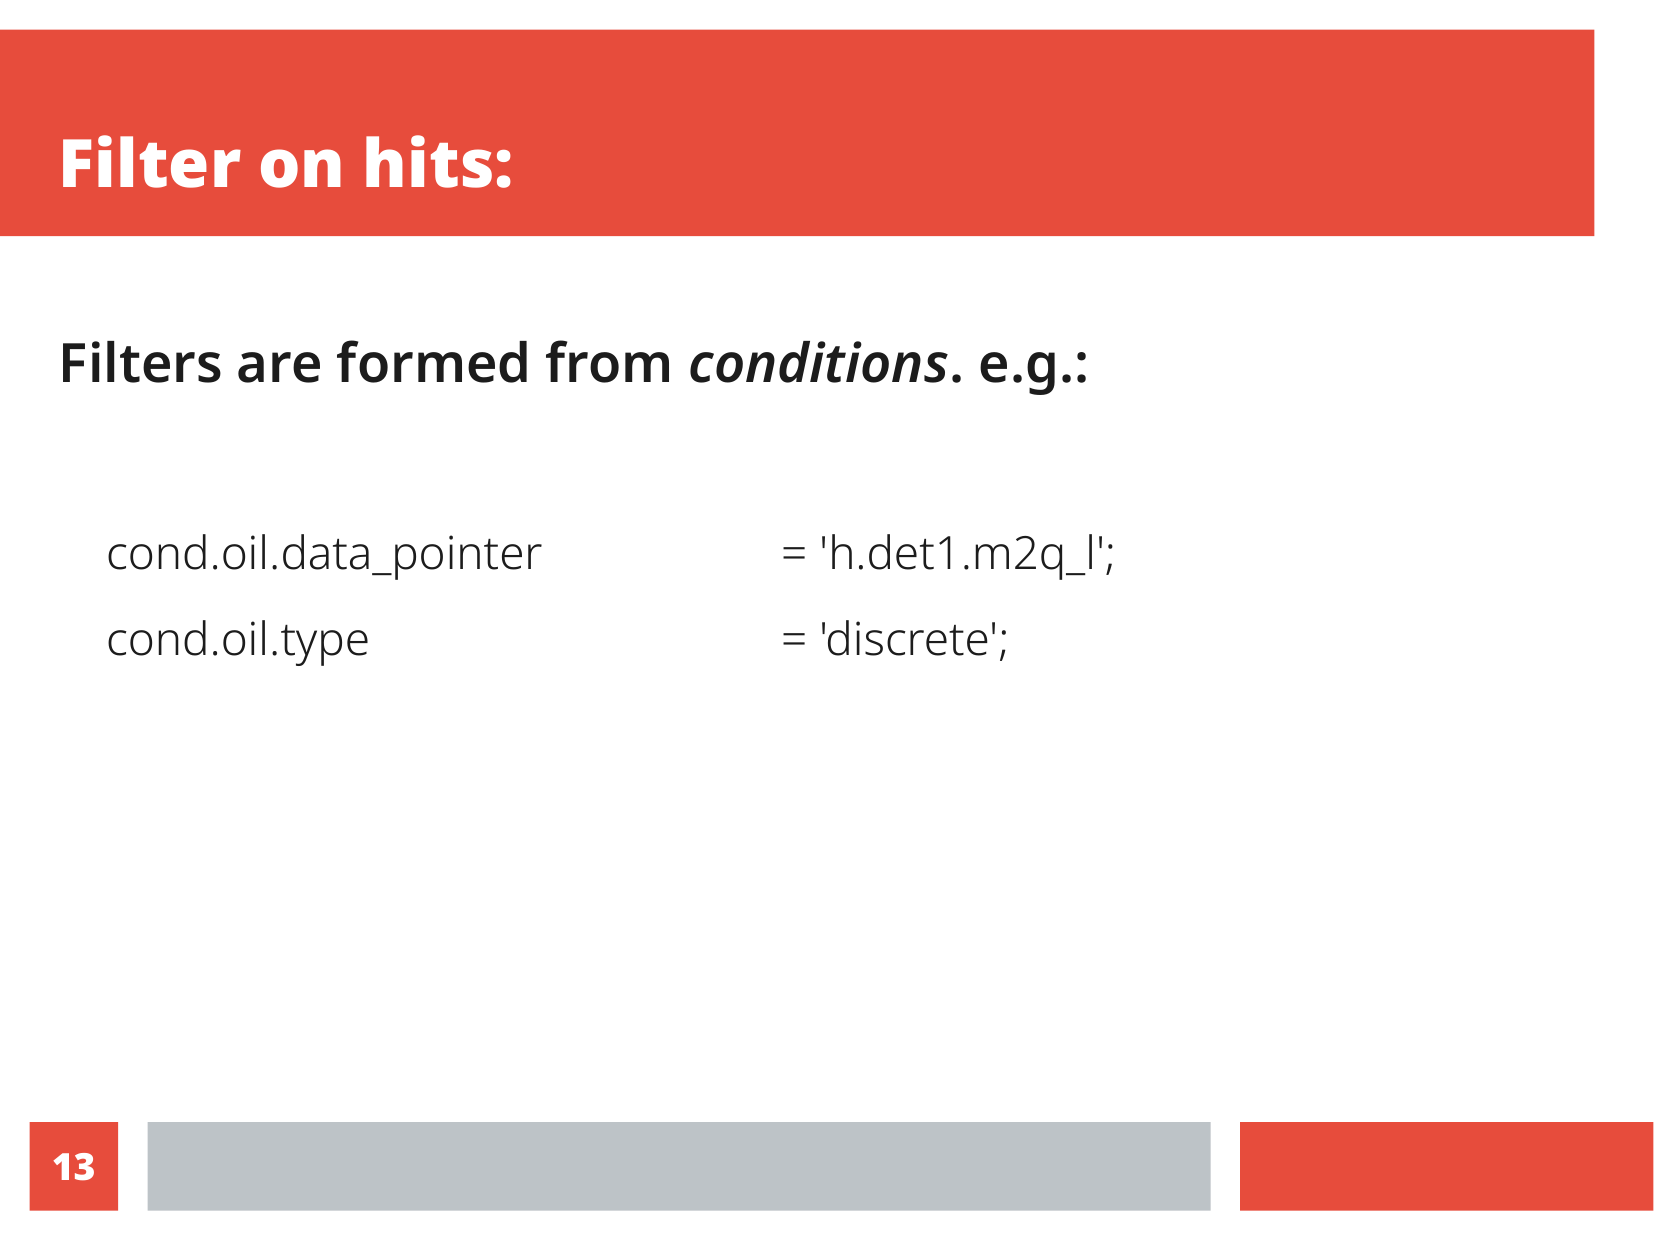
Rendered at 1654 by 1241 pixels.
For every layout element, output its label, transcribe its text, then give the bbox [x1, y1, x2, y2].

list Filters are formed from conditions. e.g.: cond.oil.data_pointer = 'h.det1.m2q_l'; cond.oil.type = 'discrete'; [59, 324, 1565, 1093]
title Filter on hits: [59, 59, 1595, 207]
